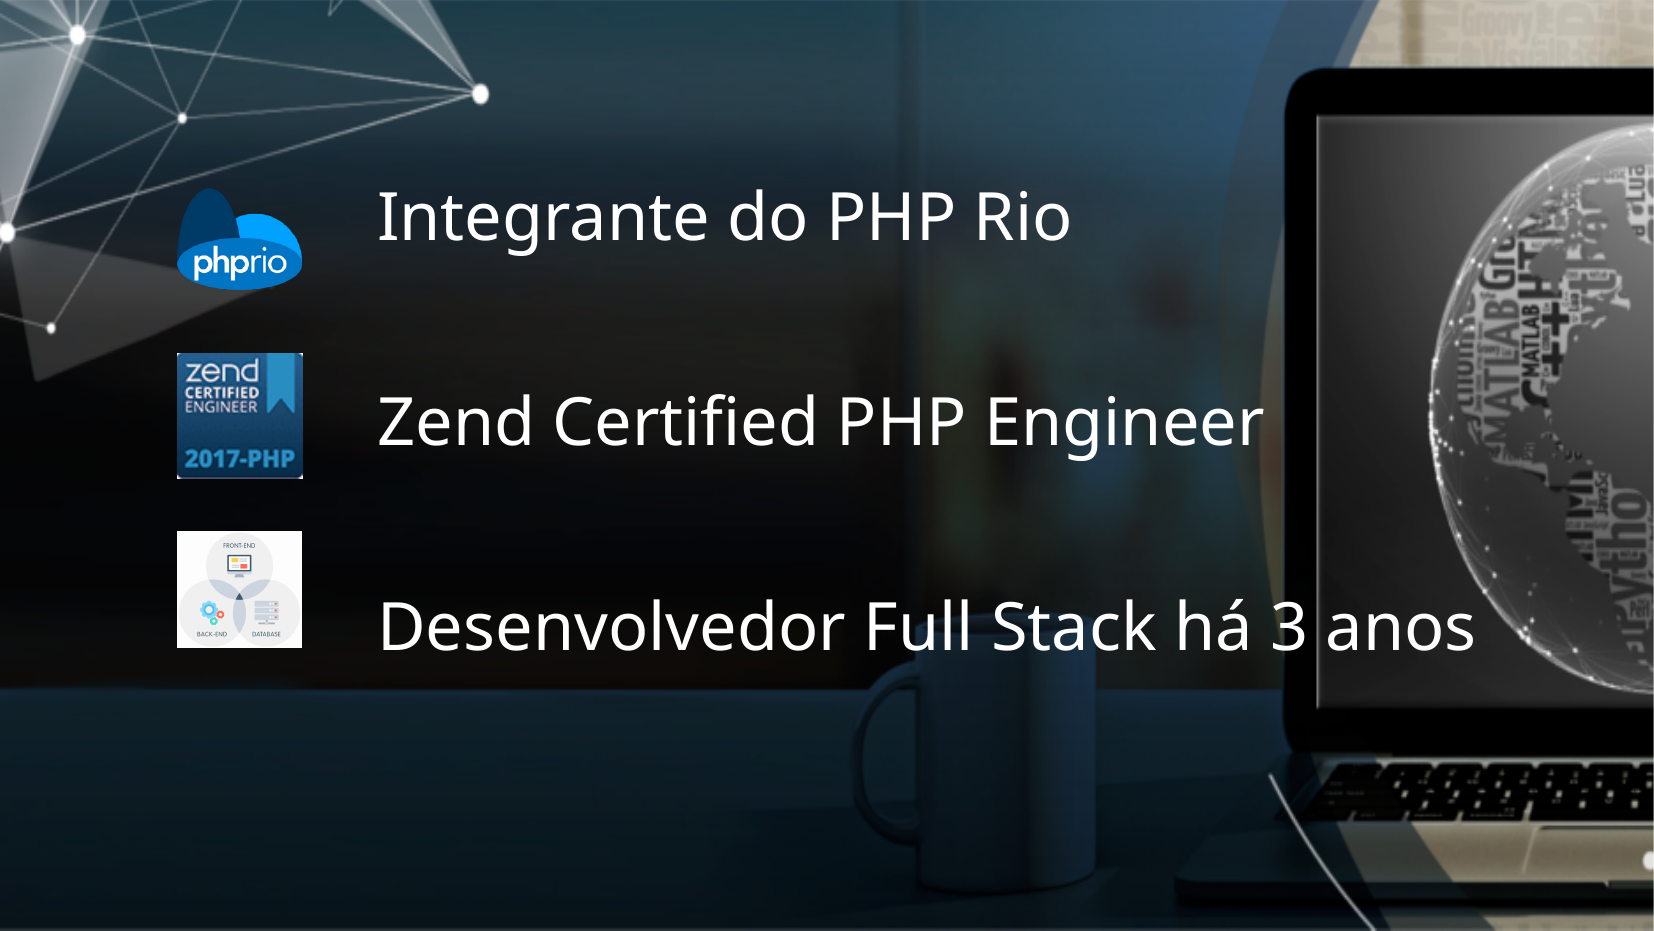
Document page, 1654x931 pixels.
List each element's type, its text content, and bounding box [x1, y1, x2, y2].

picture [0, 0, 1654, 931]
subtitle Integrante do PHP Rio Zend Certified PHP Engineer Desenvolvedor Full Stack há 3 anos [82, 94, 1571, 745]
